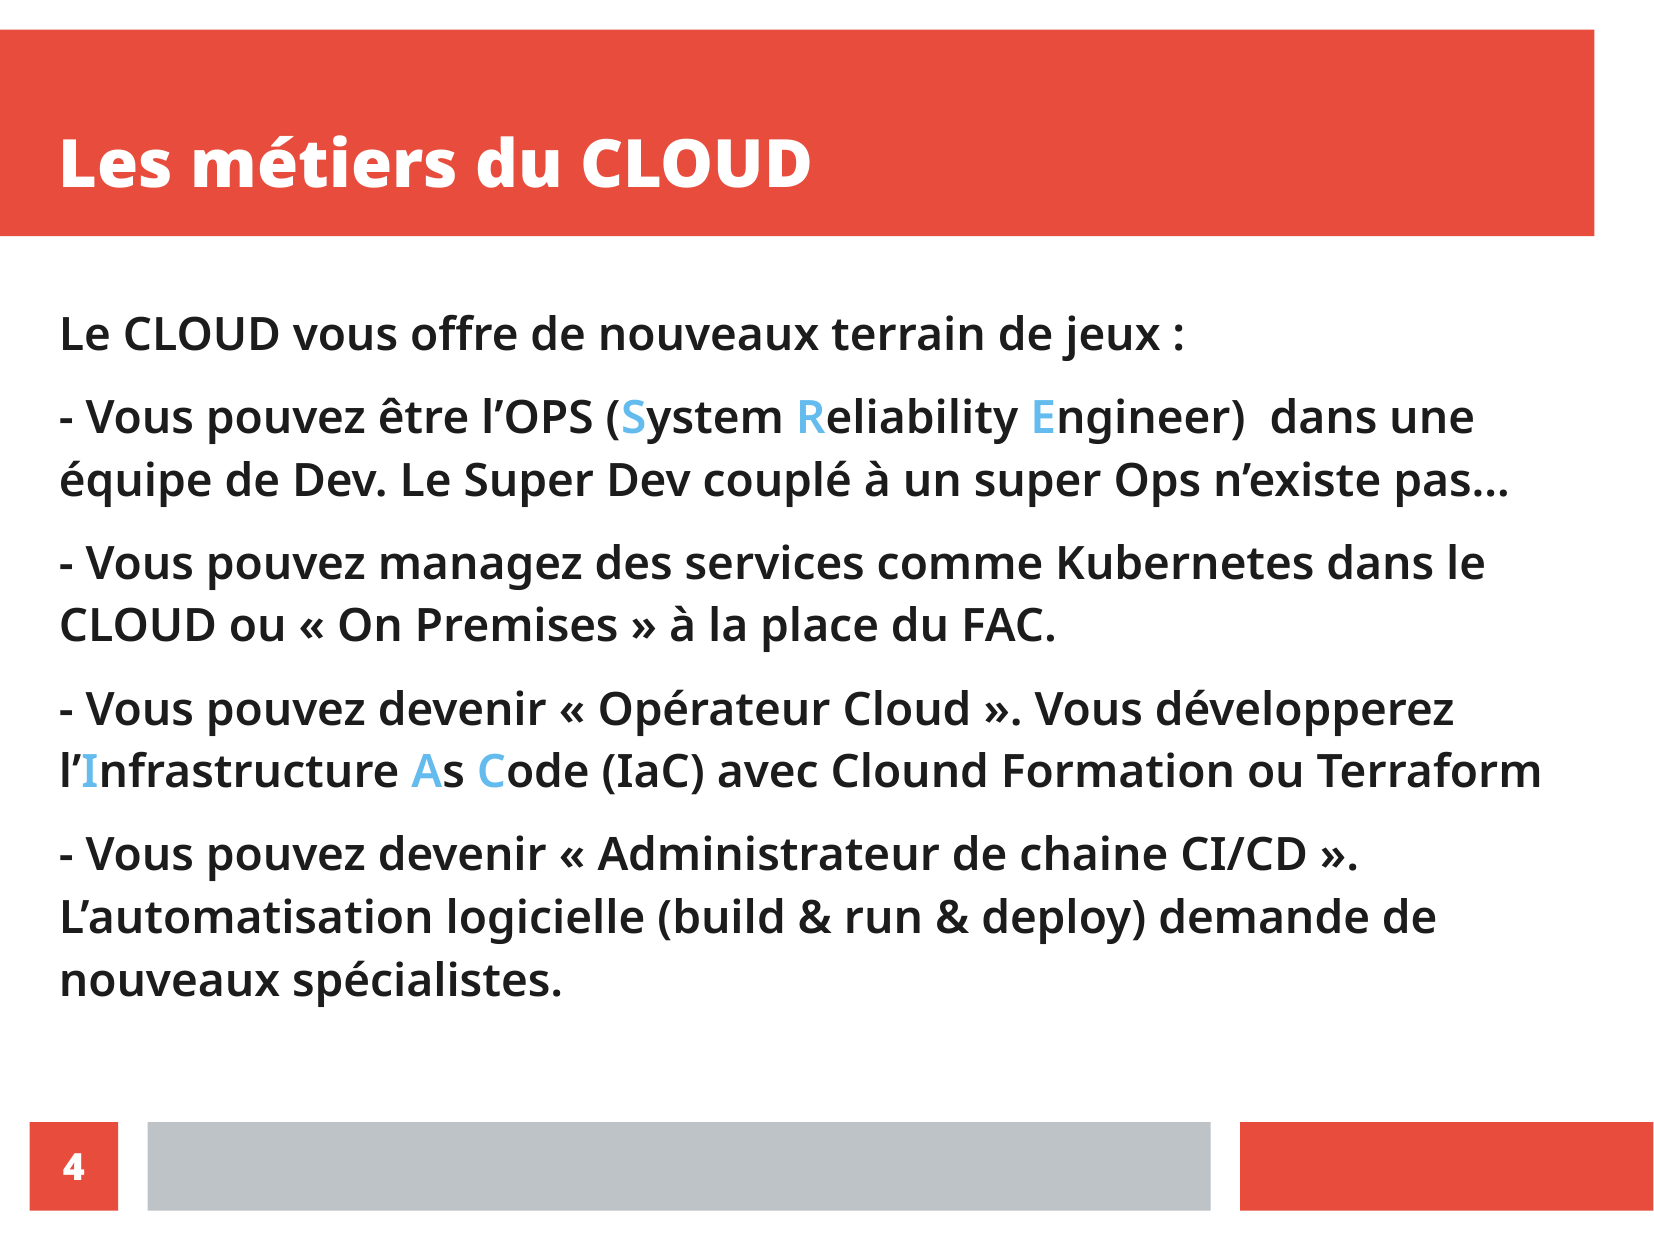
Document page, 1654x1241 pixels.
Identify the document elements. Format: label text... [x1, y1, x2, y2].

list Le CLOUD vous offre de nouveaux terrain de jeux : - Vous pouvez être l’OPS (System Reliability Engineer) dans une équipe de Dev. Le Super Dev couplé à un super Ops n’existe pas… - Vous pouvez managez des services comme Kubernetes dans le CLOUD ou « On Premises » à la place du FAC. - Vous pouvez devenir « Opérateur Cloud ». Vous développerez l’Infrastructure As Code (IaC) avec Clound Formation ou Terraform - Vous pouvez devenir « Administrateur de chaine CI/CD ». L’automatisation logicielle (build & run & deploy) demande de nouveaux spécialistes. [59, 301, 1565, 1069]
title Les métiers du CLOUD [59, 59, 1595, 207]
